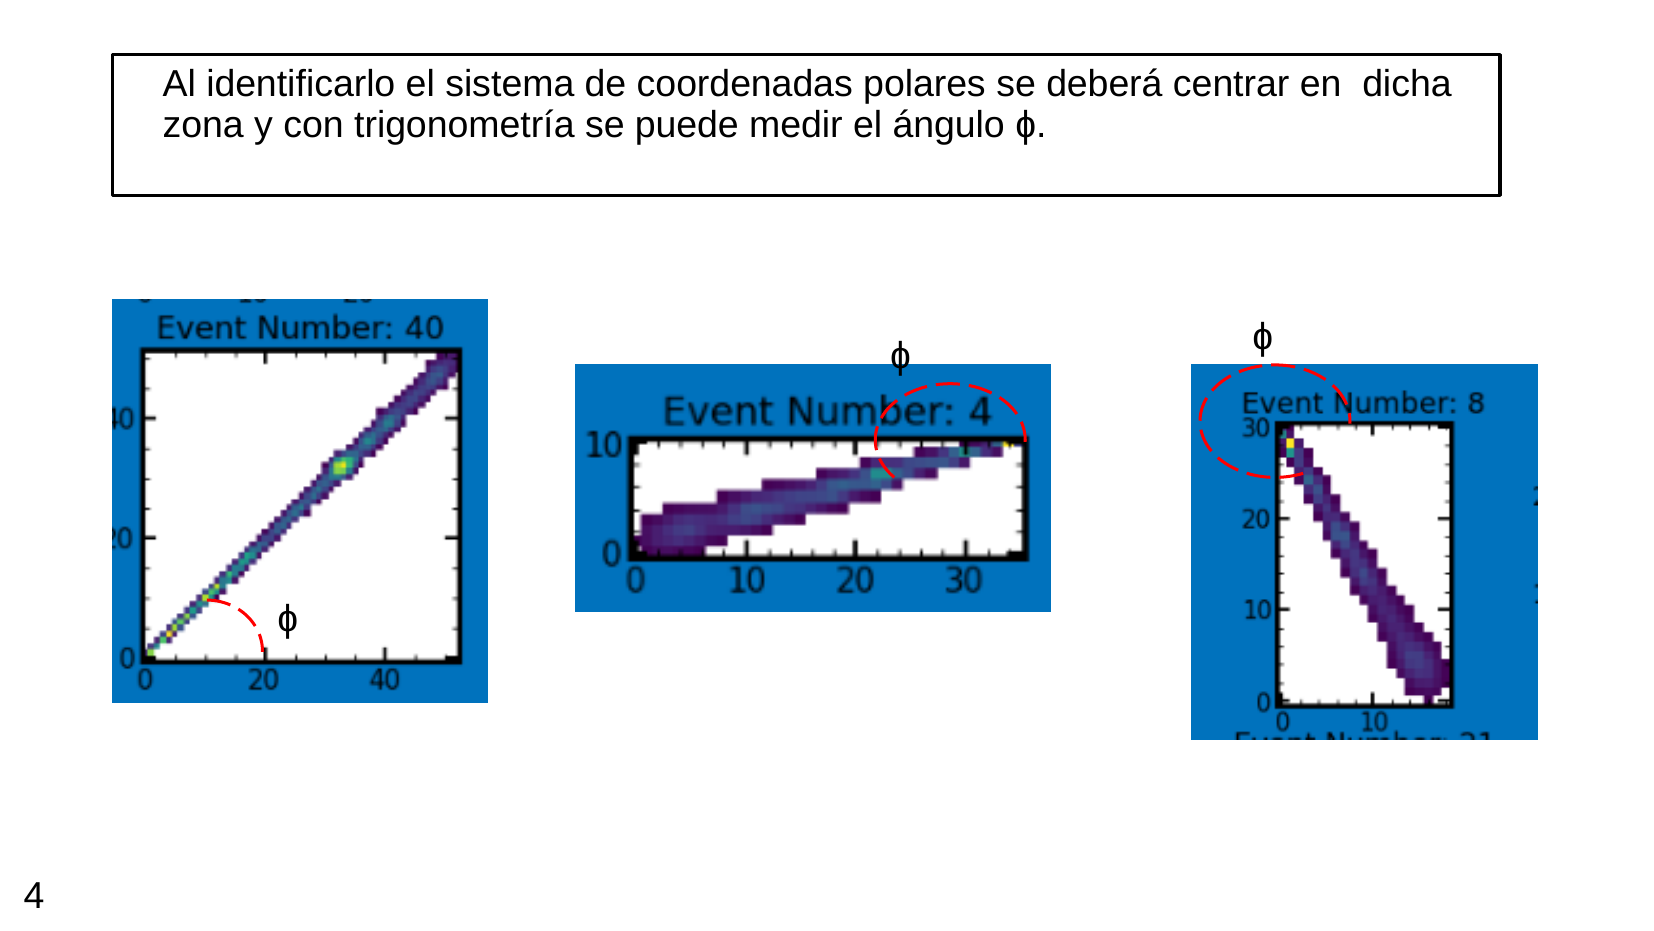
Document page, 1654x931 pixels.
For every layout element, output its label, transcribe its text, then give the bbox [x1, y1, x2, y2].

text_box ɸ [262, 589, 338, 647]
text_box ɸ [1237, 308, 1313, 365]
picture [575, 364, 1051, 612]
text_box <number> [8, 867, 638, 931]
picture [112, 299, 488, 703]
text_box ɸ [875, 327, 951, 385]
text_box Al identificarlo el sistema de coordenadas polares se deberá centrar en dicha zona y con trigonometría se puede medir el ángulo ɸ. [112, 54, 1501, 196]
picture [1191, 364, 1538, 740]
